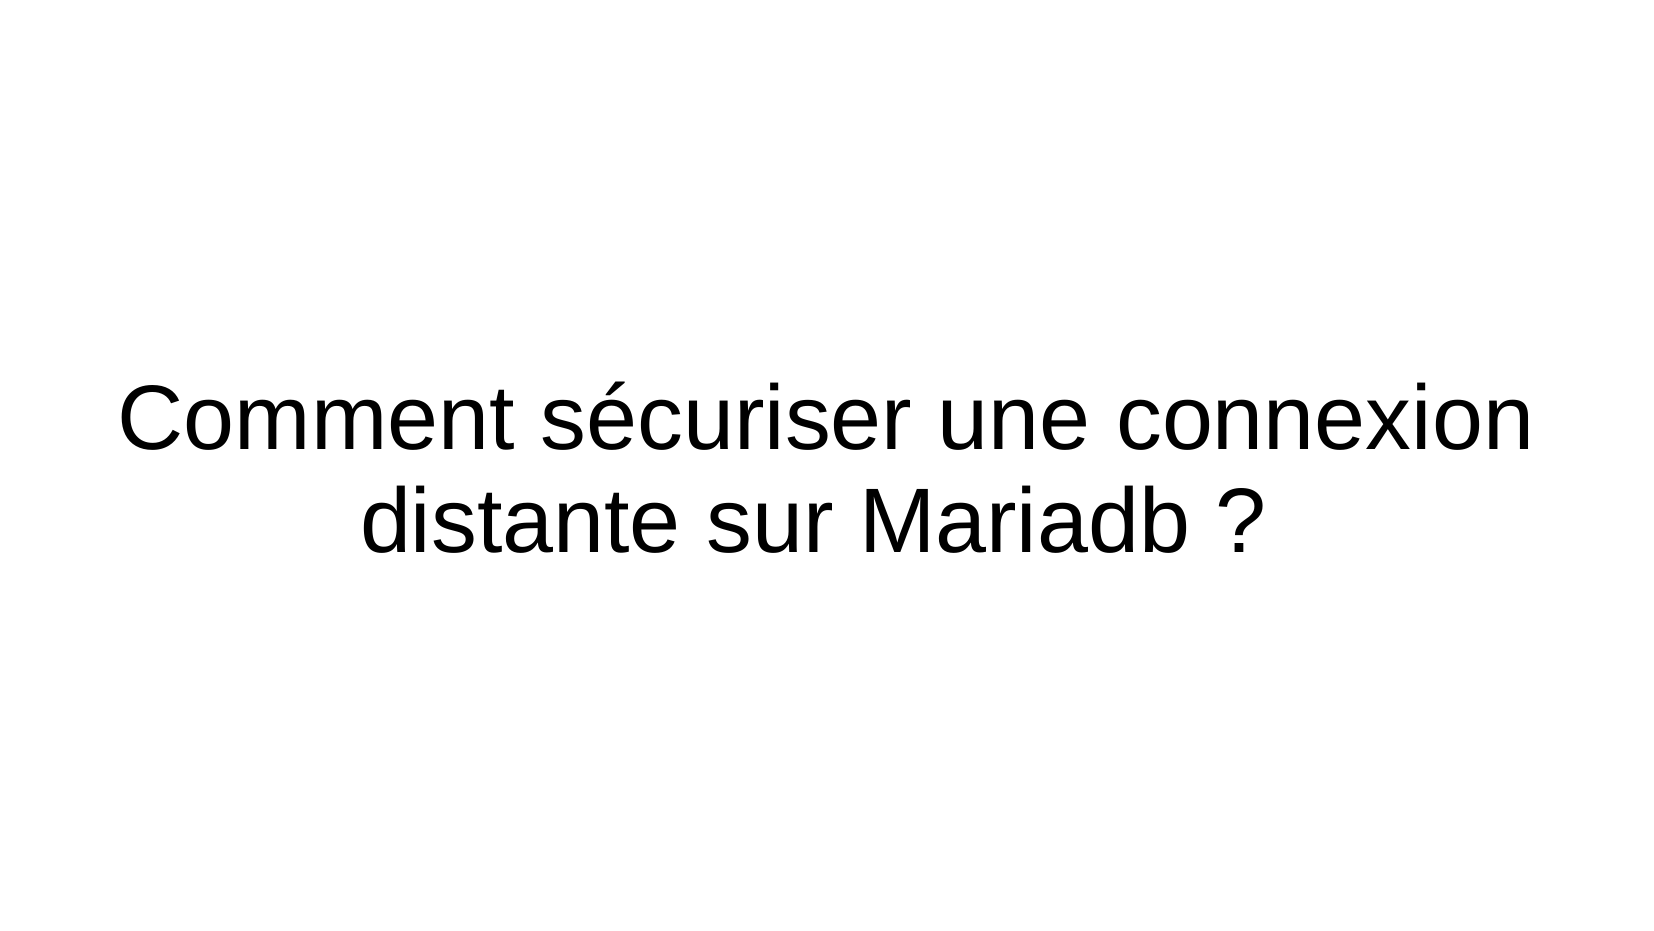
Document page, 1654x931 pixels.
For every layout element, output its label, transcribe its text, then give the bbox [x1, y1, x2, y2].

title Comment sécuriser une connexion distante sur Mariadb ? [82, 366, 1571, 572]
